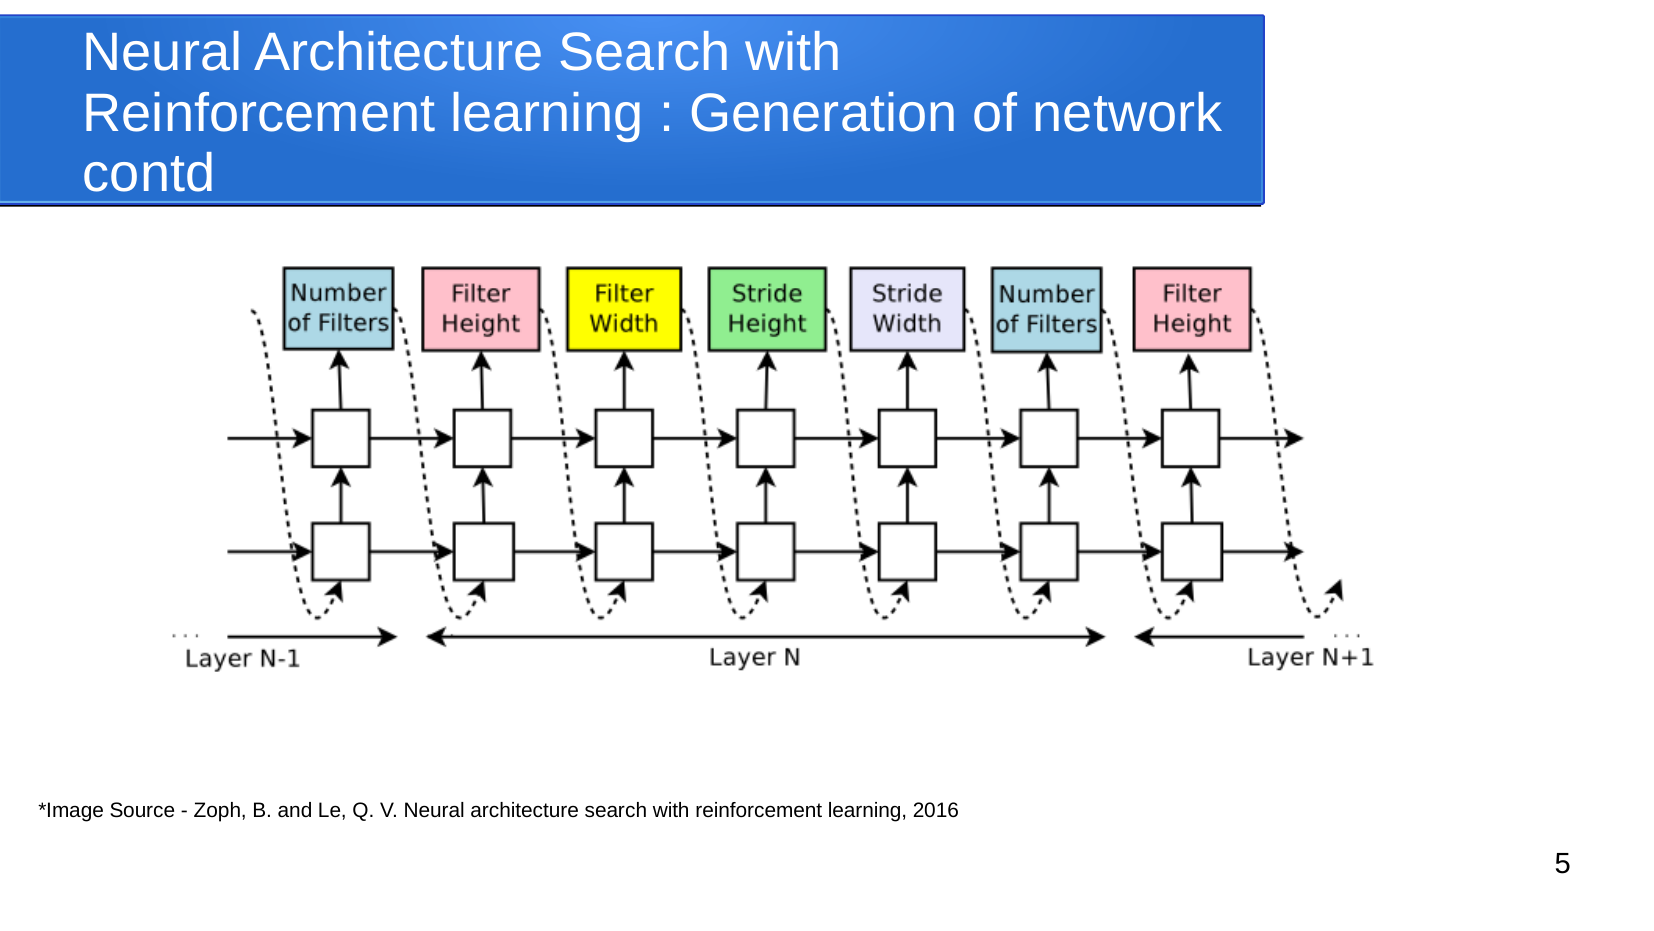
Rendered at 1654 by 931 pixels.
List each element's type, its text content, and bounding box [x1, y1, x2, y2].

text_box *Image Source - Zoph, B. and Le, Q. V. Neural architecture search with reinforcement learning, 2016 [23, 791, 1252, 863]
picture [137, 226, 1394, 697]
title Neural Architecture Search with Reinforcement learning : Generation of network contd [82, 21, 1235, 204]
